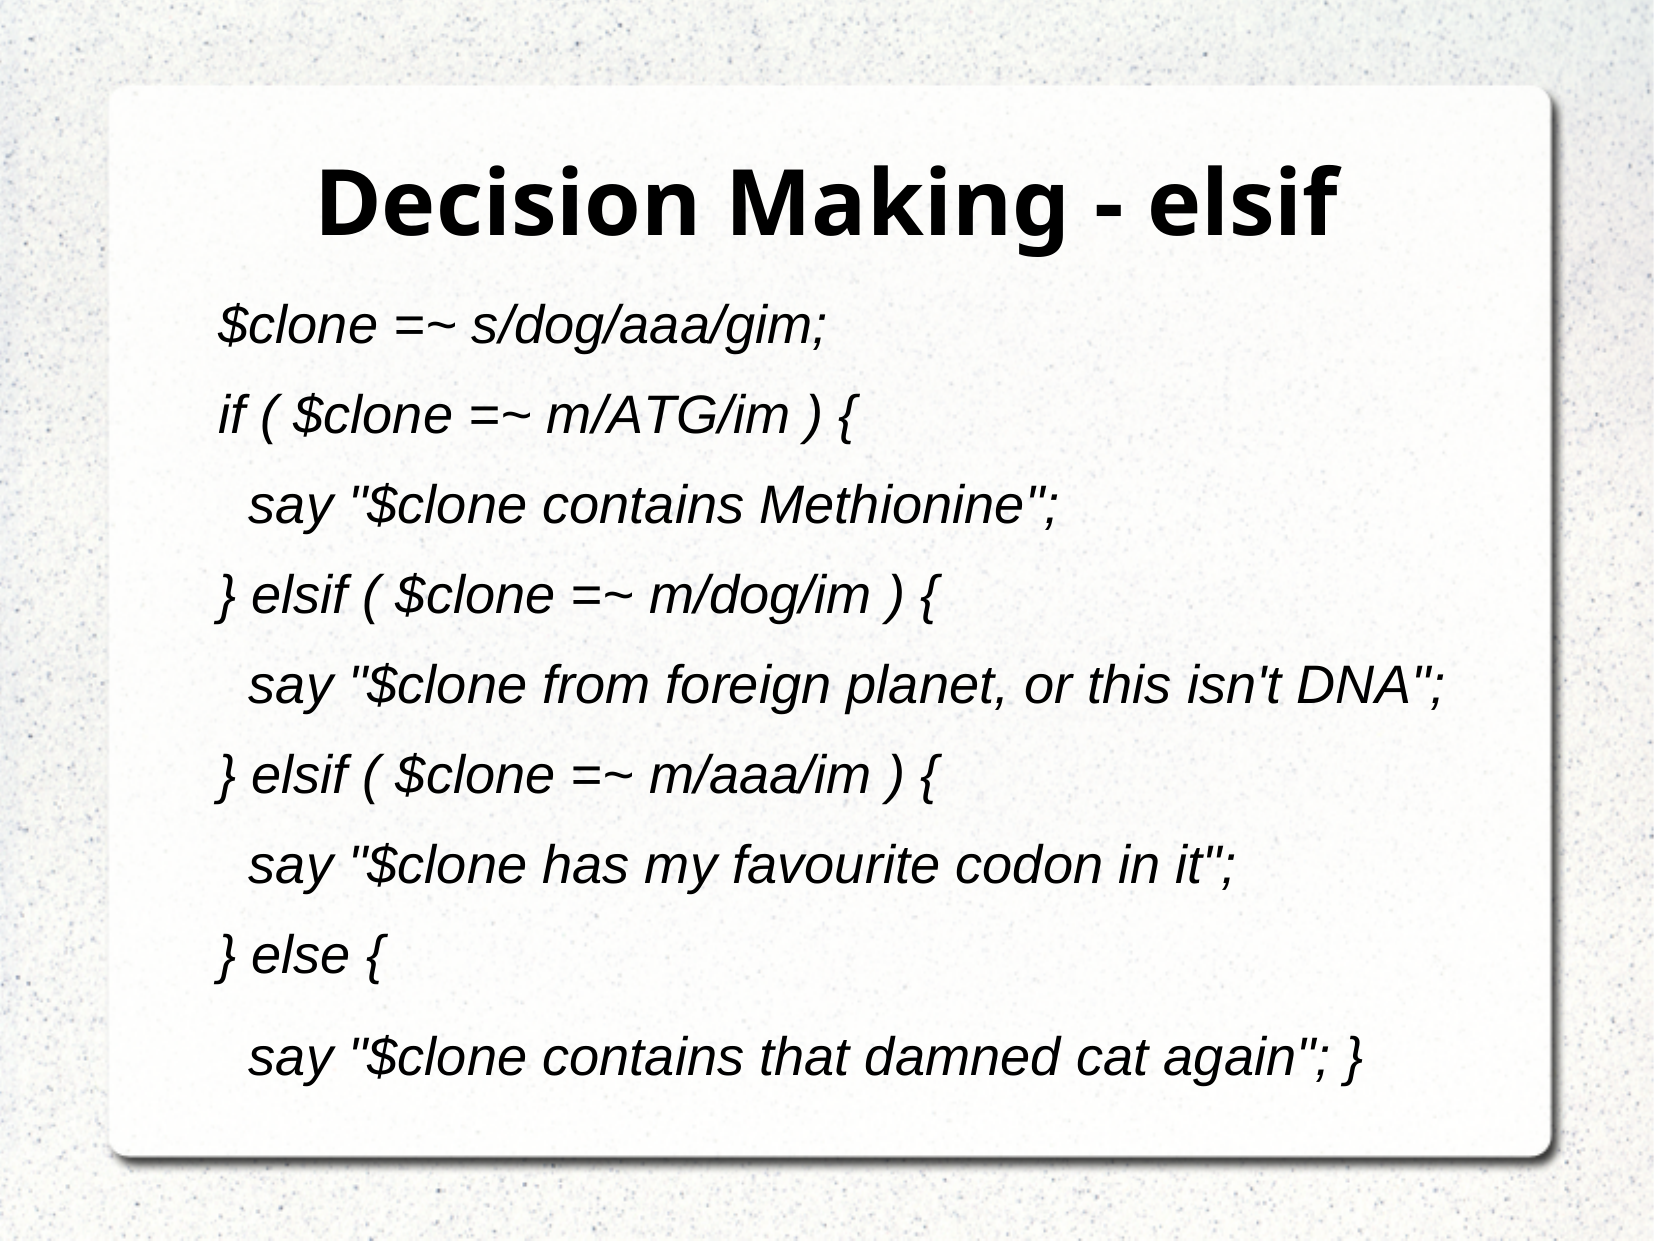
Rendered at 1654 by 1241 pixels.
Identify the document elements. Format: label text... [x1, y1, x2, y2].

title Decision Making - elsif [118, 96, 1536, 304]
picture [0, 0, 1654, 1241]
list $clone =~ s/dog/aaa/gim; if ( $clone =~ m/ATG/im ) { say "$clone contains Methionine"; } elsif ( $clone =~ m/dog/im ) { say "$clone from foreign planet, or this isn't DNA"; } elsif ( $clone =~ m/aaa/im ) { say "$clone has my favourite codon in it"; } else { say "$clone contains that damned cat again"; } [147, 294, 1506, 1090]
